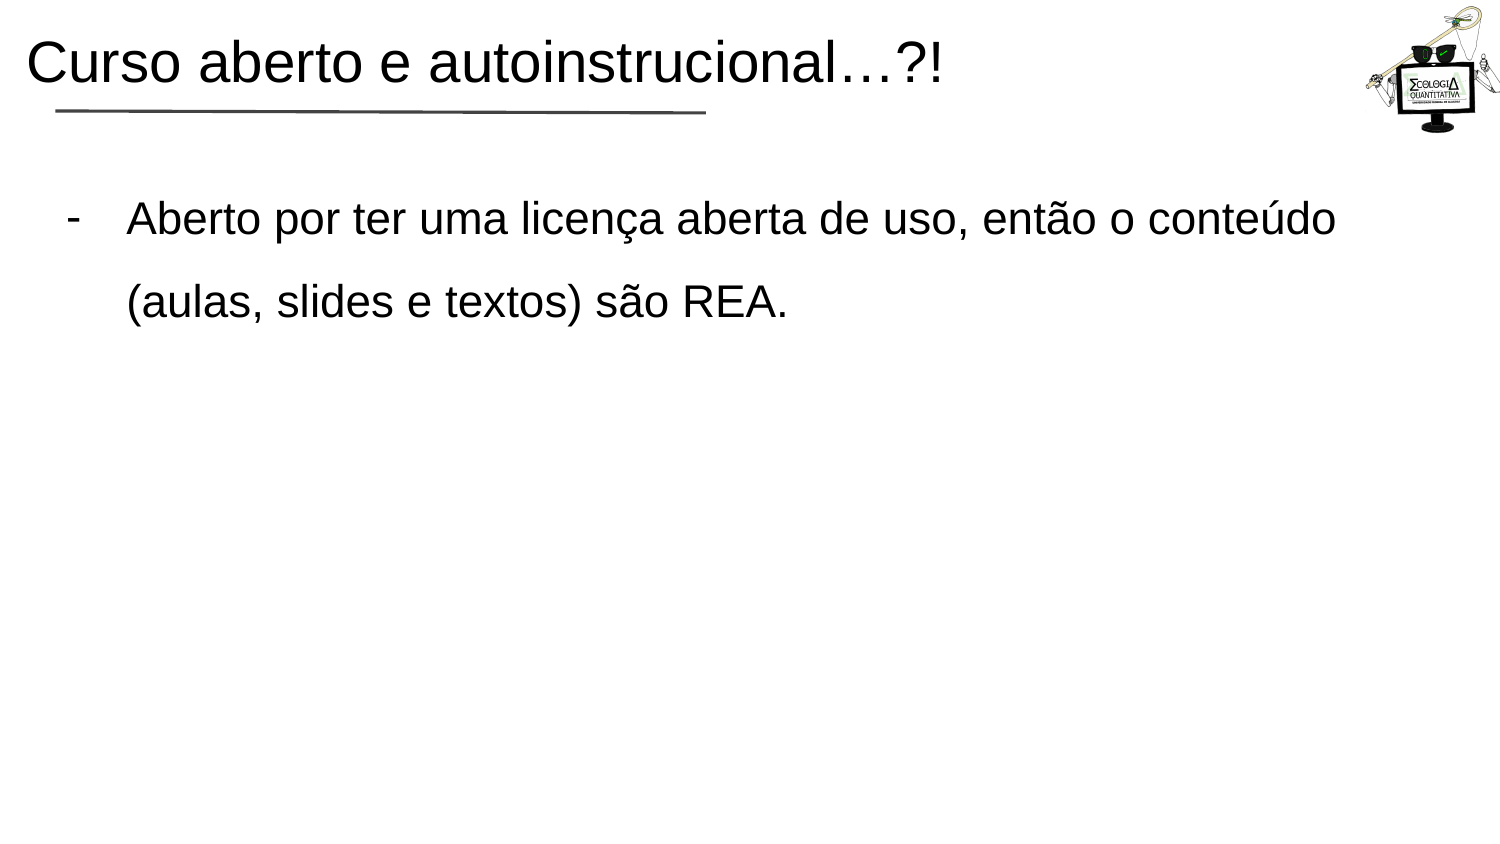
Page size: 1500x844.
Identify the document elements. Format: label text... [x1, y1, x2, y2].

picture [1365, 3, 1500, 135]
text_box Curso aberto e autoinstrucional…?! [11, 9, 1210, 117]
text_box Aberto por ter uma licença aberta de uso, então o conteúdo (aulas, slides e textos) são REA. [36, 146, 1417, 566]
